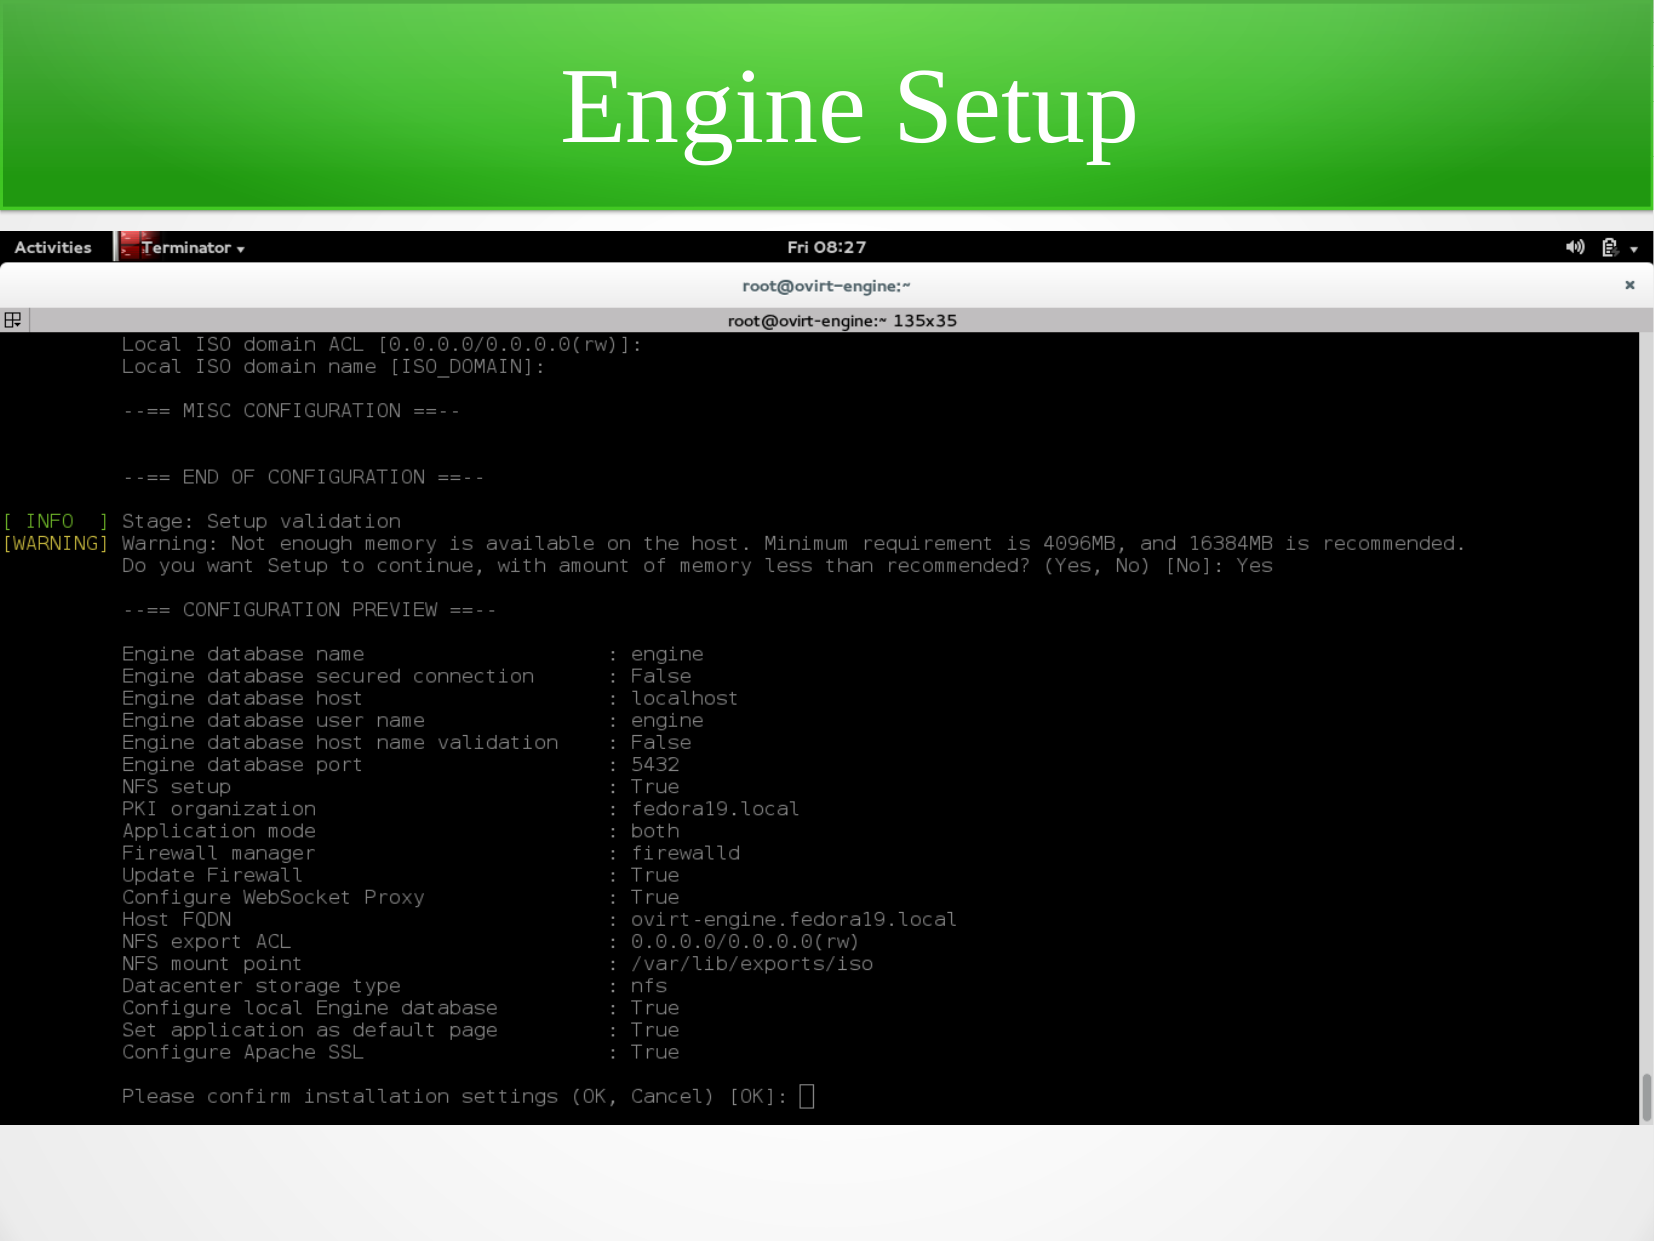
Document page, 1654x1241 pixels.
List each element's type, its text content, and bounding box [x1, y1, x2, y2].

picture [0, 231, 1654, 1126]
title Engine Setup [86, 11, 1576, 200]
